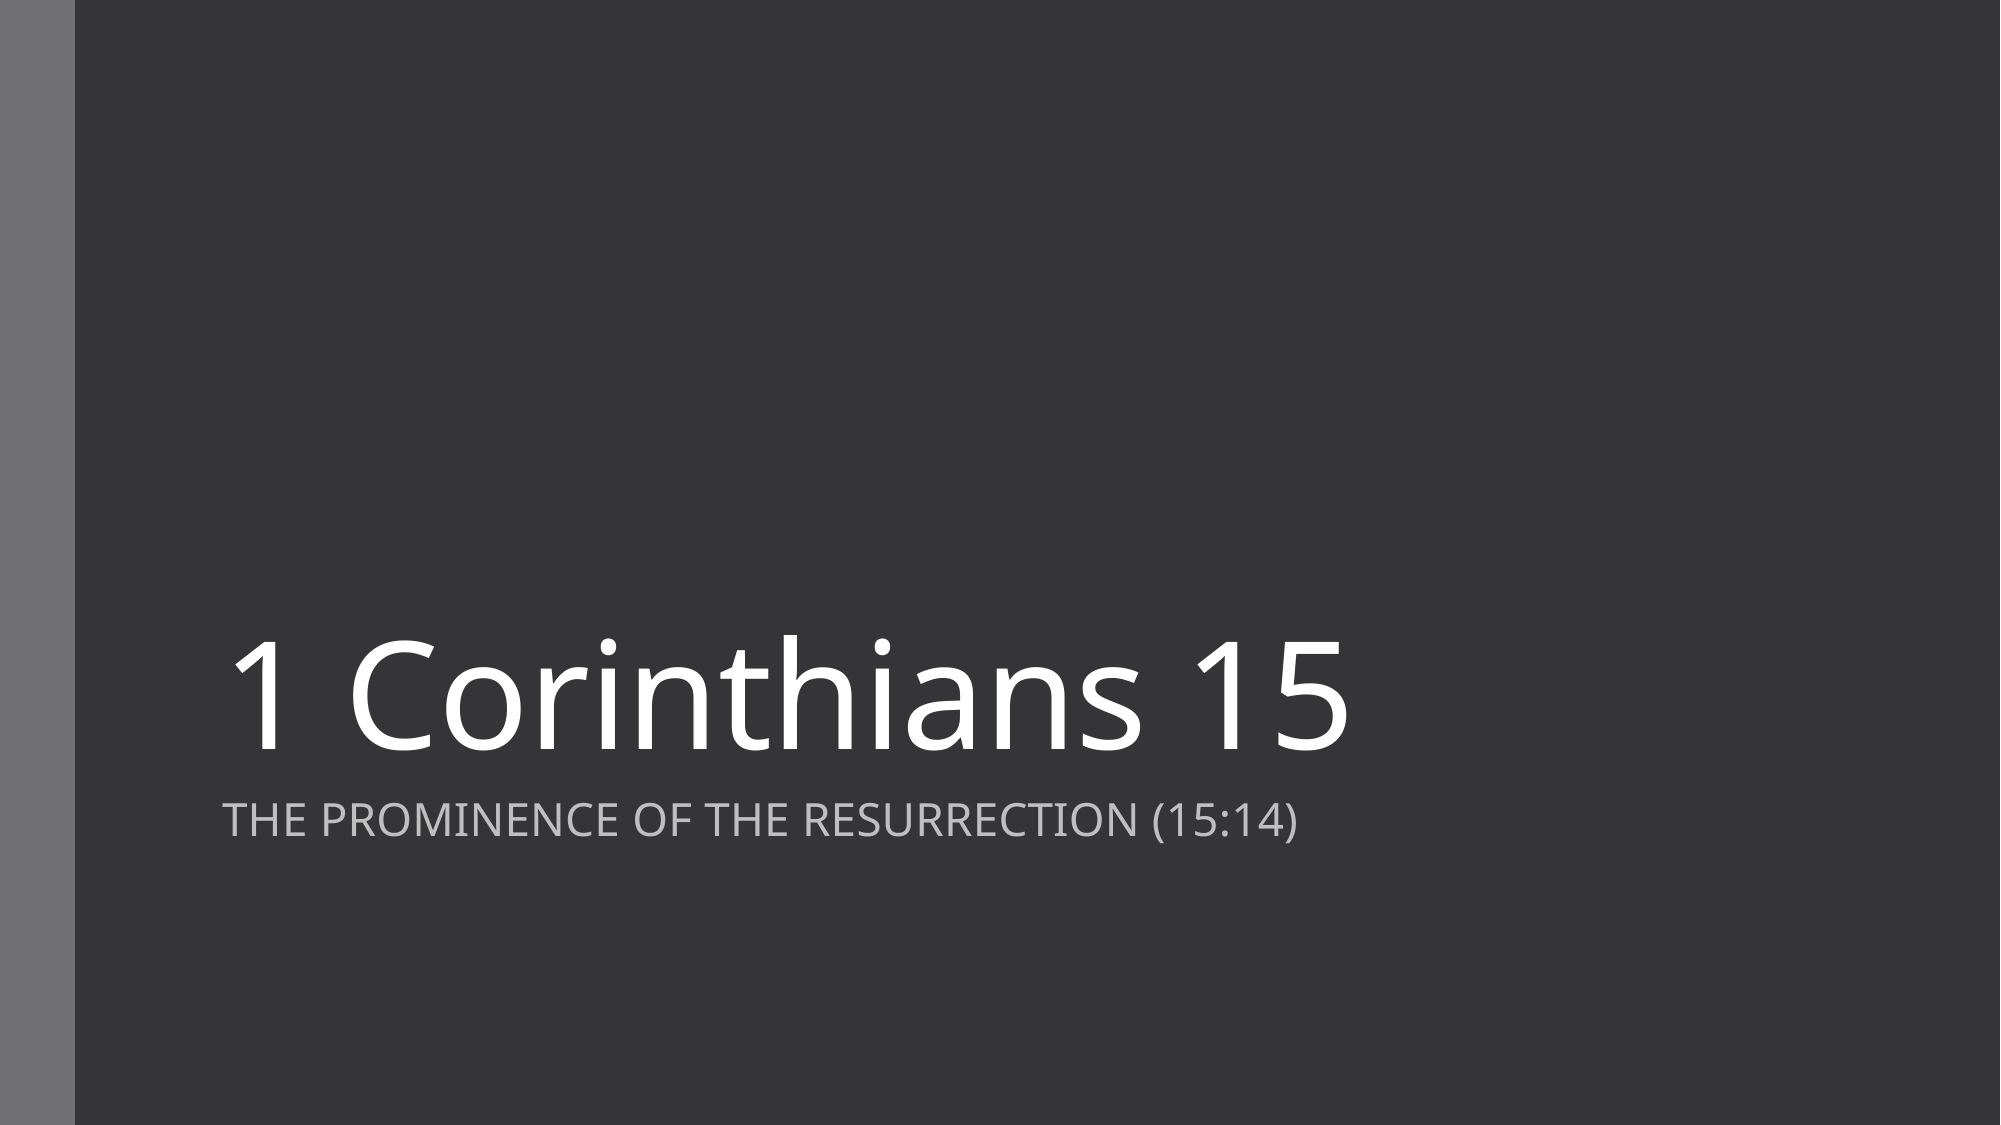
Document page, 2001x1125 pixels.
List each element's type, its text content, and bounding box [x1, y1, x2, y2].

title 1 Corinthians 15 [206, 124, 1752, 787]
subtitle THE PROMINENCE OF THE RESURRECTION (15:14) [206, 787, 1752, 1066]
